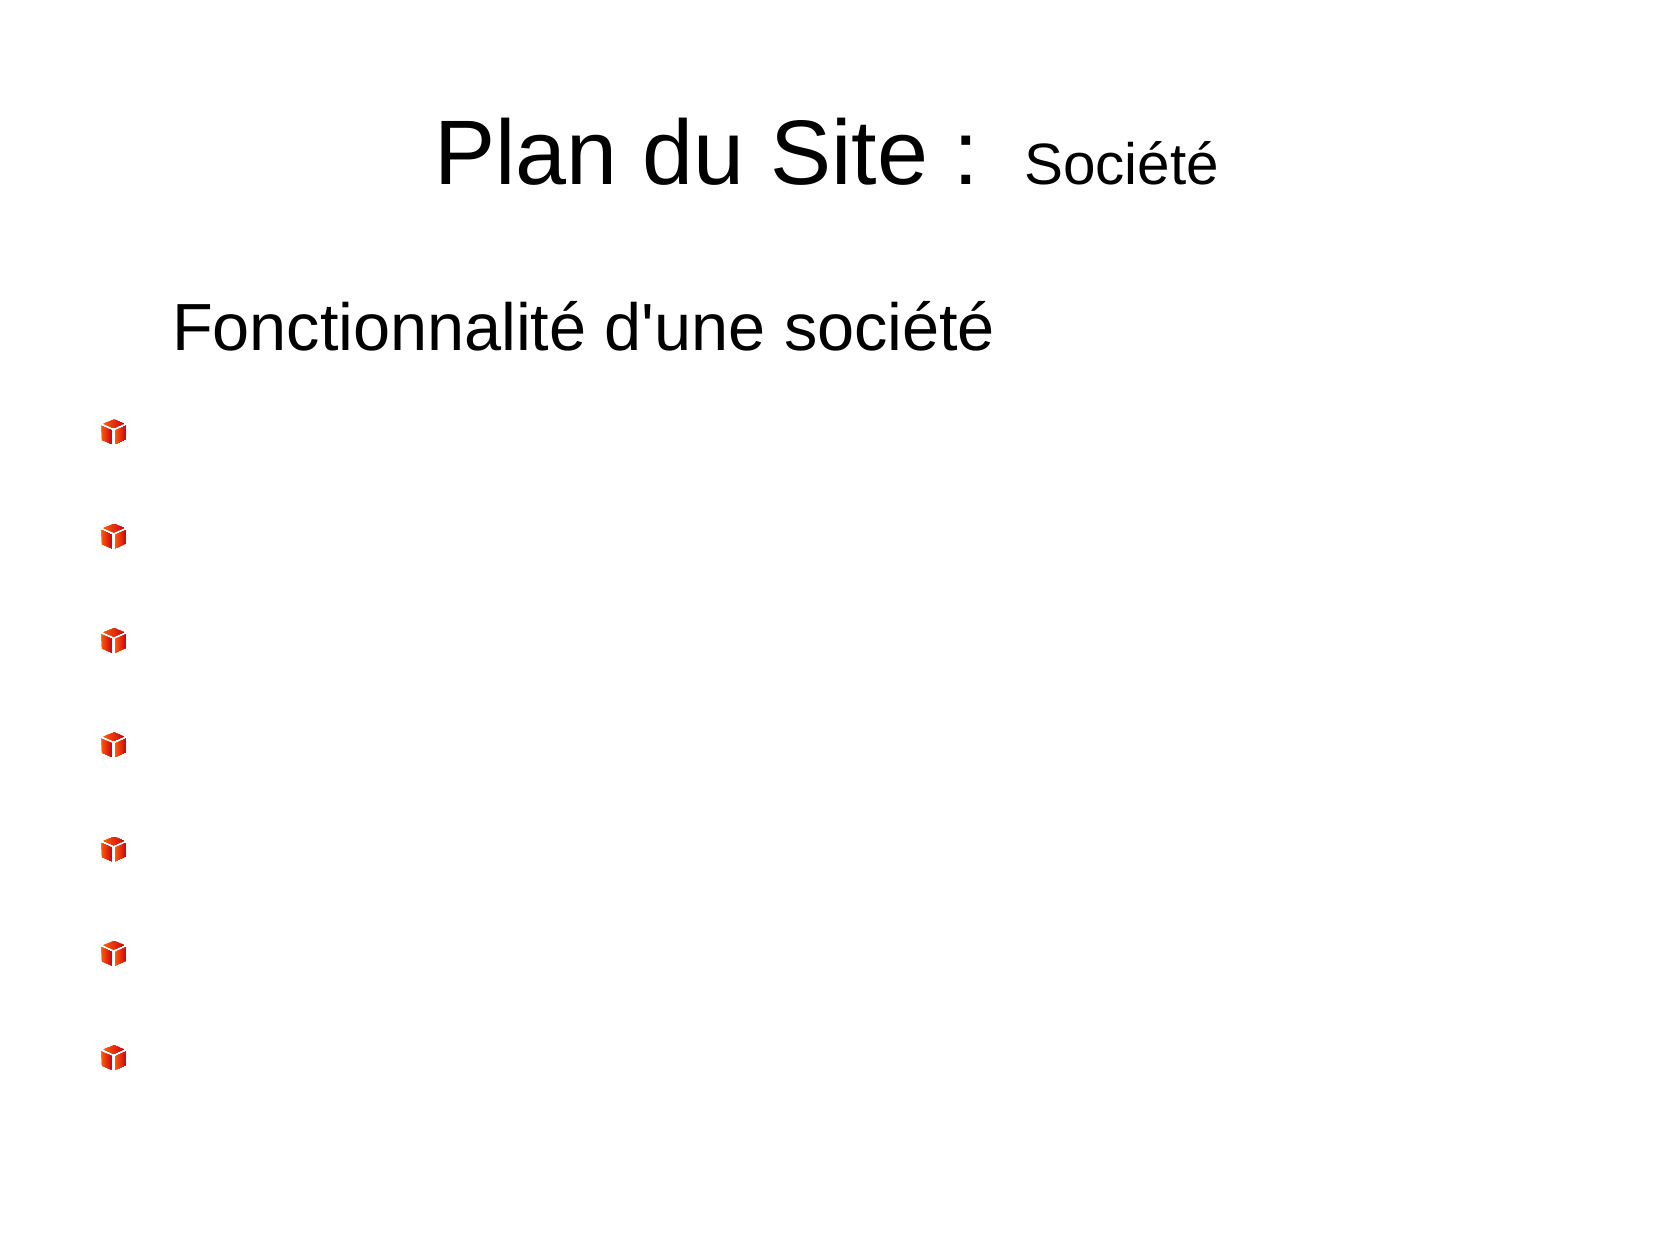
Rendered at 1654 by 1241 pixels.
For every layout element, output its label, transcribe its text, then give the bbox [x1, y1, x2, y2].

list Fonctionnalité d'une société [82, 290, 1571, 1109]
title Plan du Site : Société [82, 49, 1571, 257]
